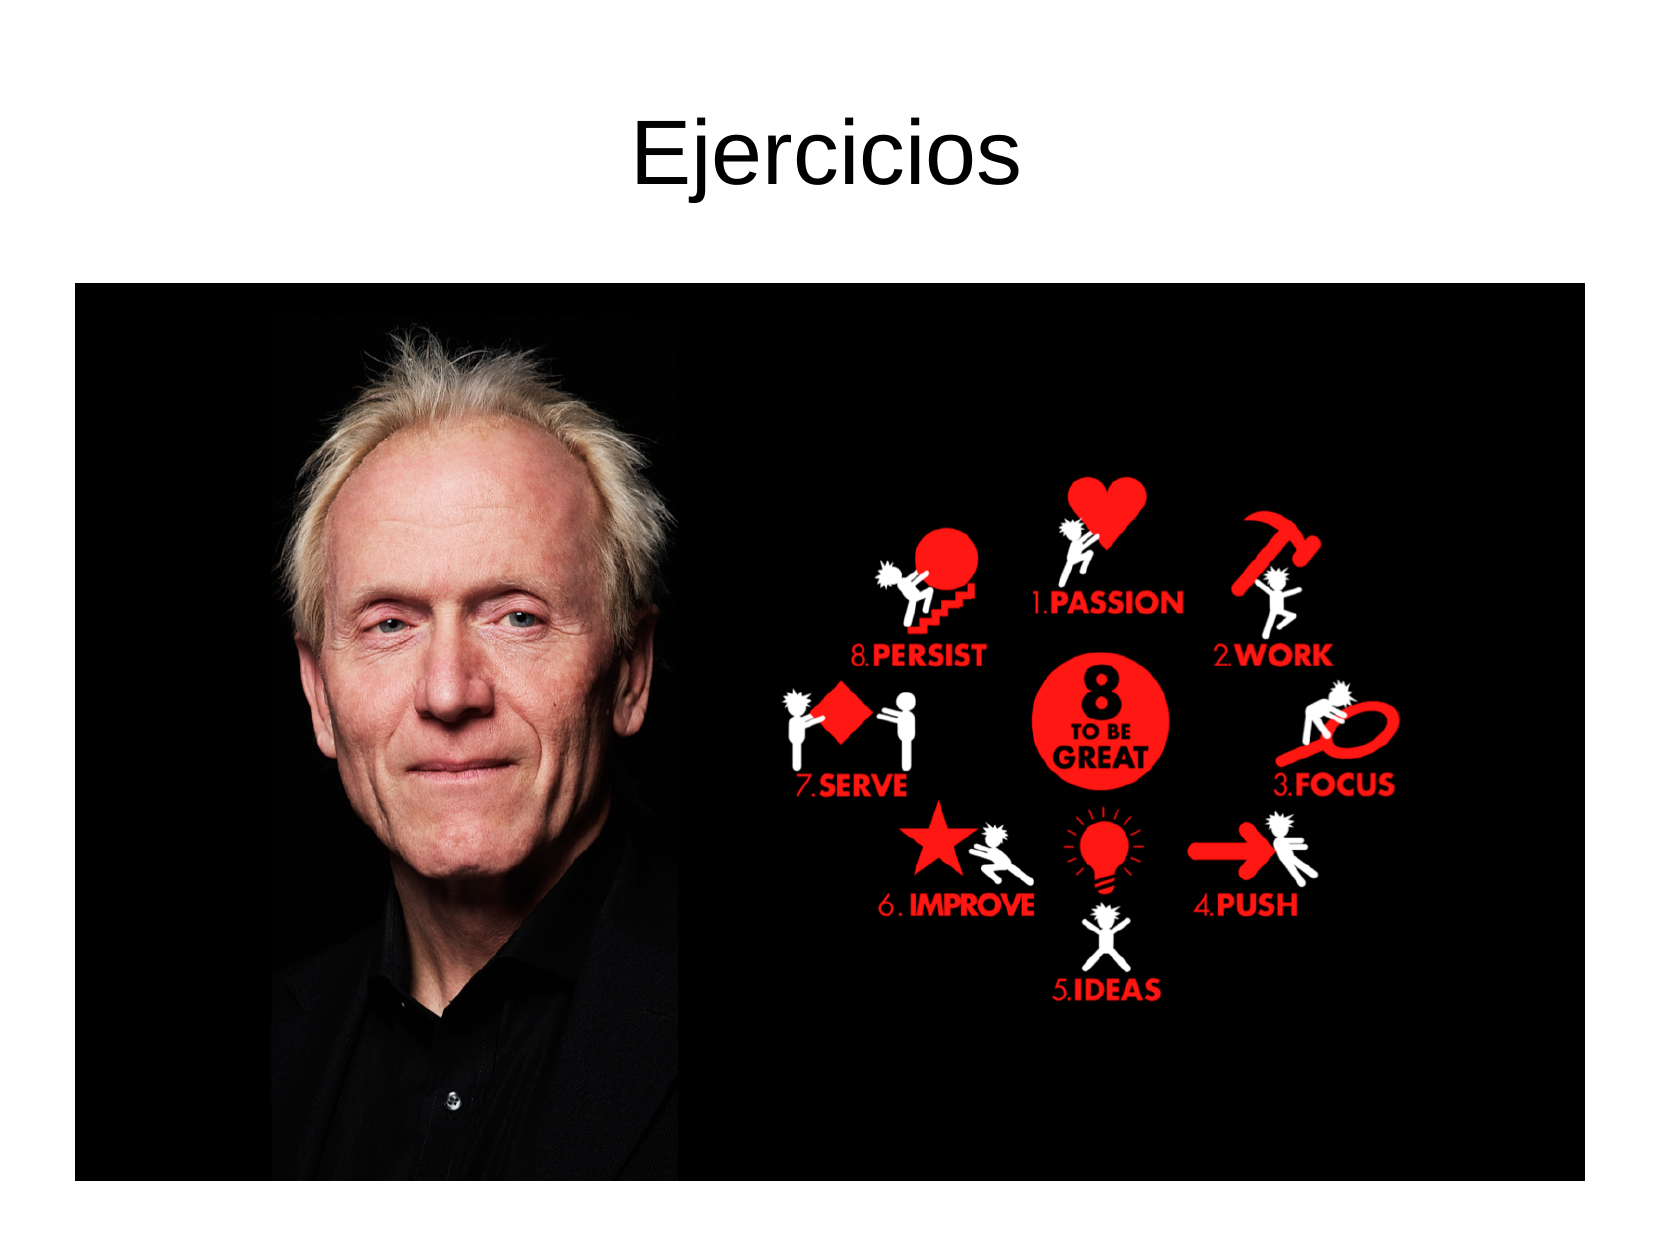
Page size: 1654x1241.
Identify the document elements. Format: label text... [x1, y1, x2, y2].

picture [75, 283, 1585, 1181]
title Ejercicios [82, 49, 1571, 257]
